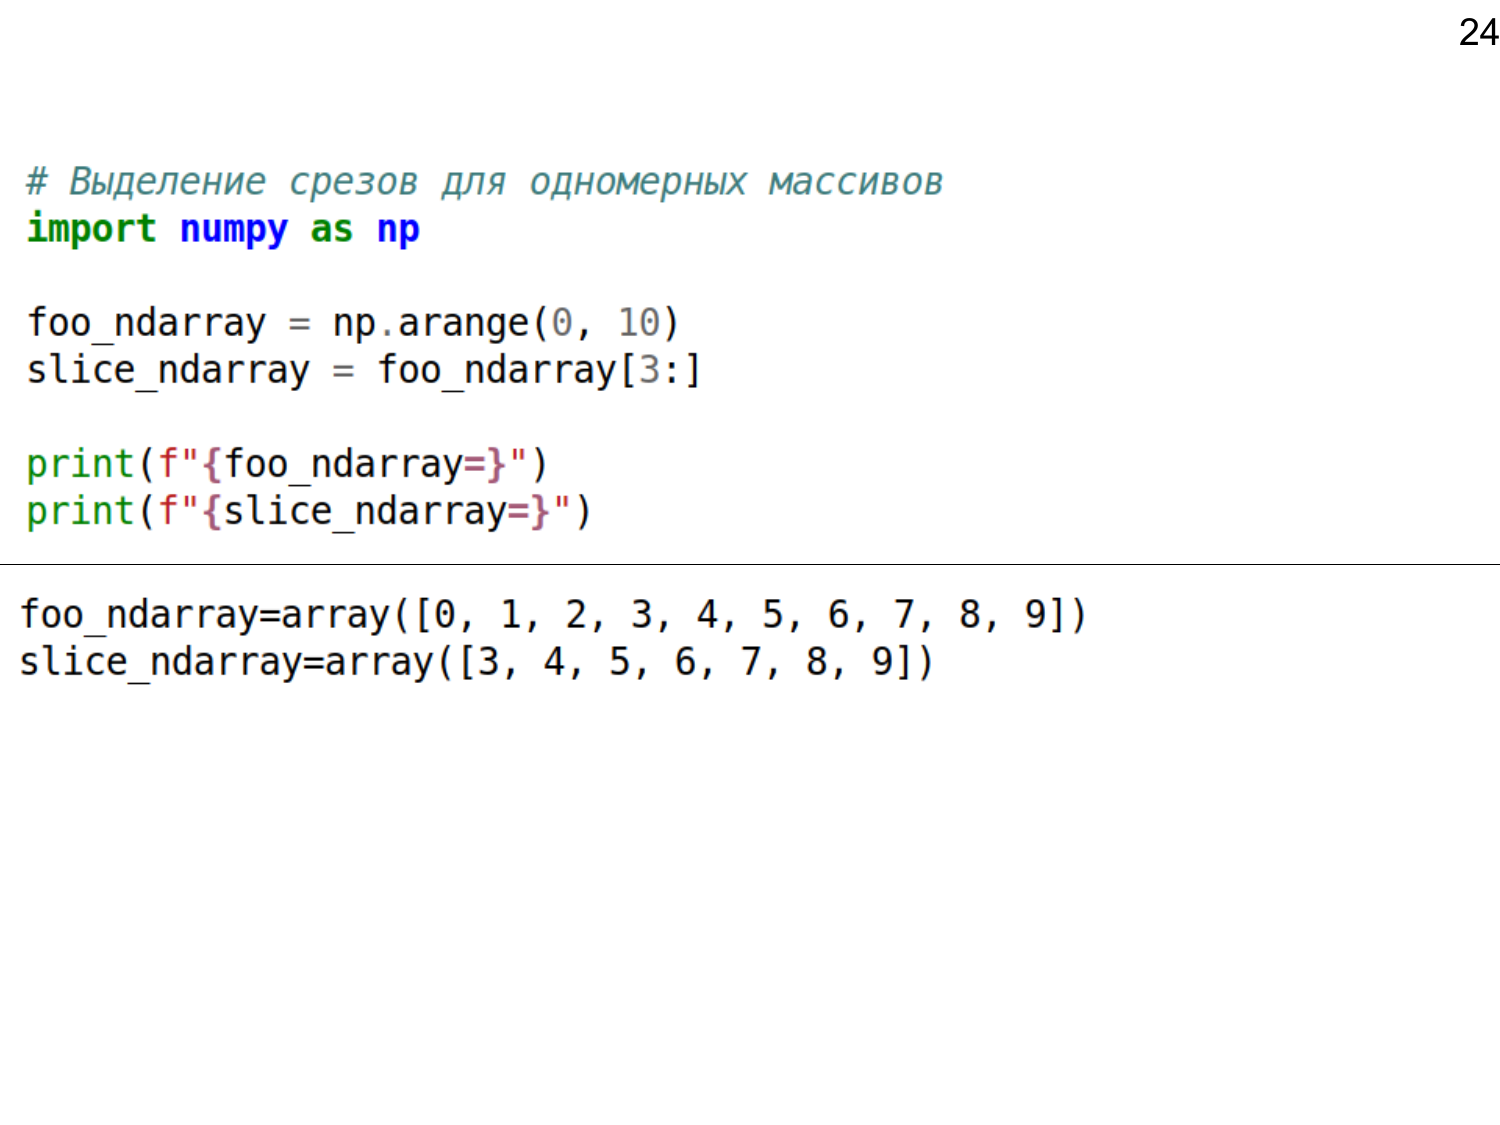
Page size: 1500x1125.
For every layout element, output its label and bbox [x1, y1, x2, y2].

picture [9, 587, 1095, 694]
picture [15, 154, 953, 540]
